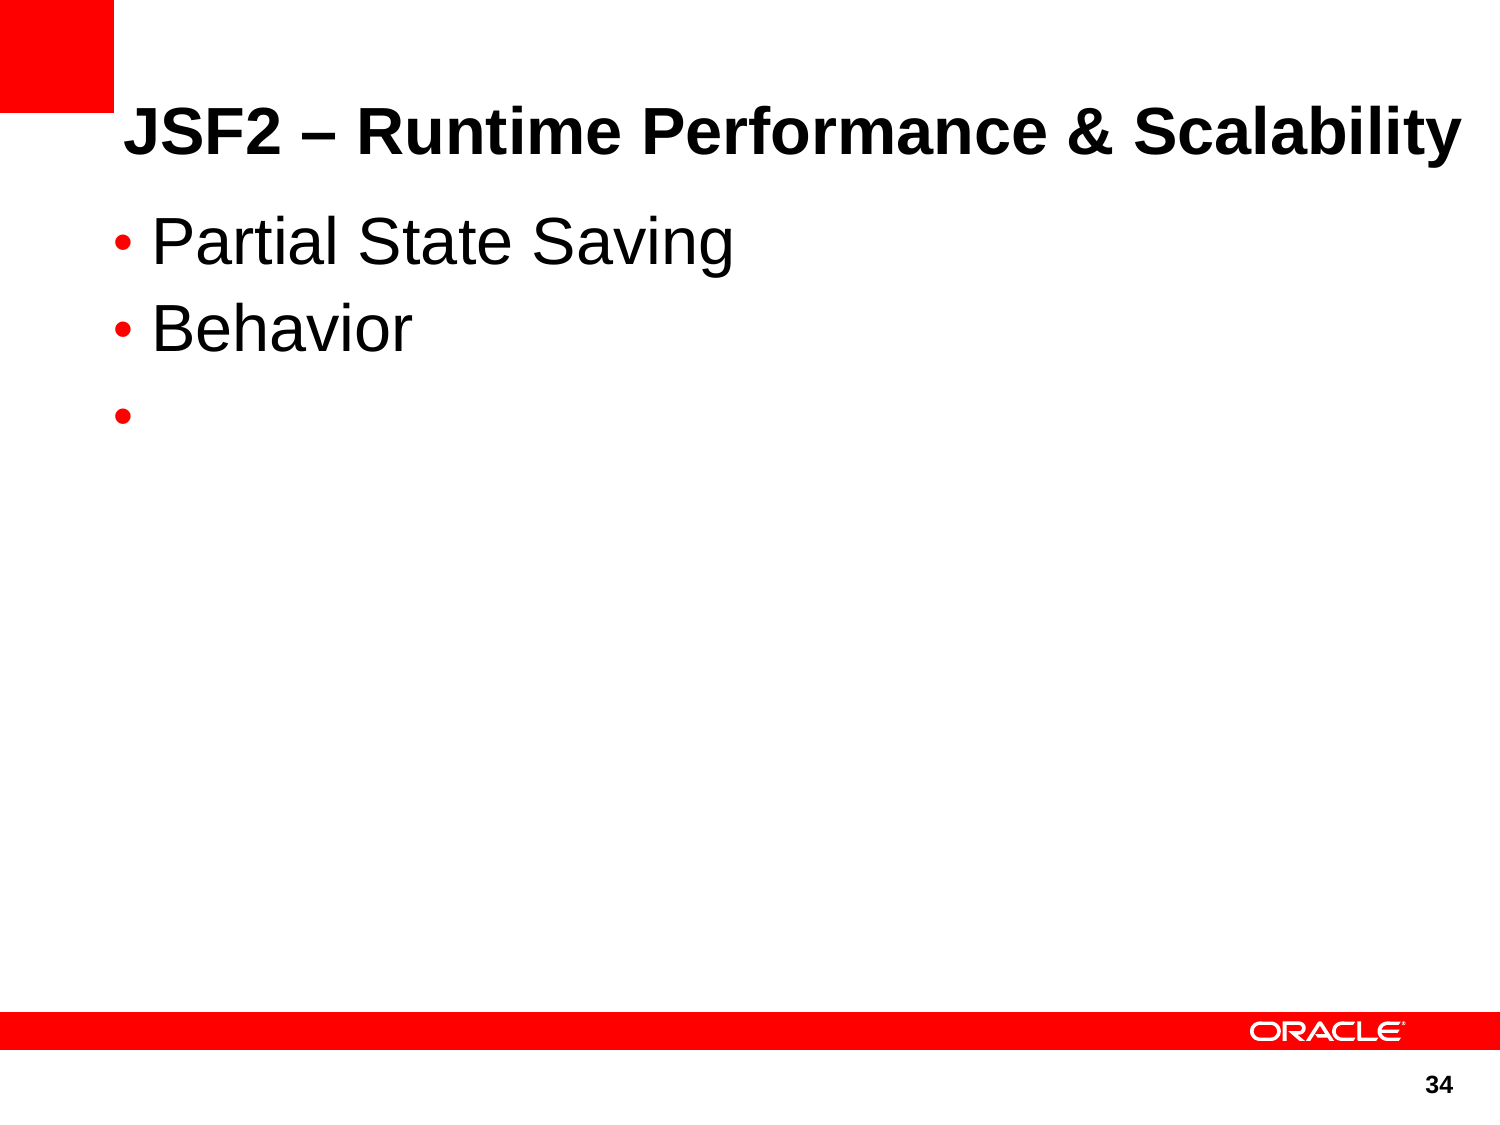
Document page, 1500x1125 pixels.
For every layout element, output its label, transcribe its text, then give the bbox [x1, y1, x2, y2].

list Partial State Saving Behavior [113, 204, 1463, 938]
title JSF2 – Runtime Performance & Scalability [108, 50, 1500, 212]
picture [0, 1012, 1500, 1050]
picture [0, 0, 114, 113]
